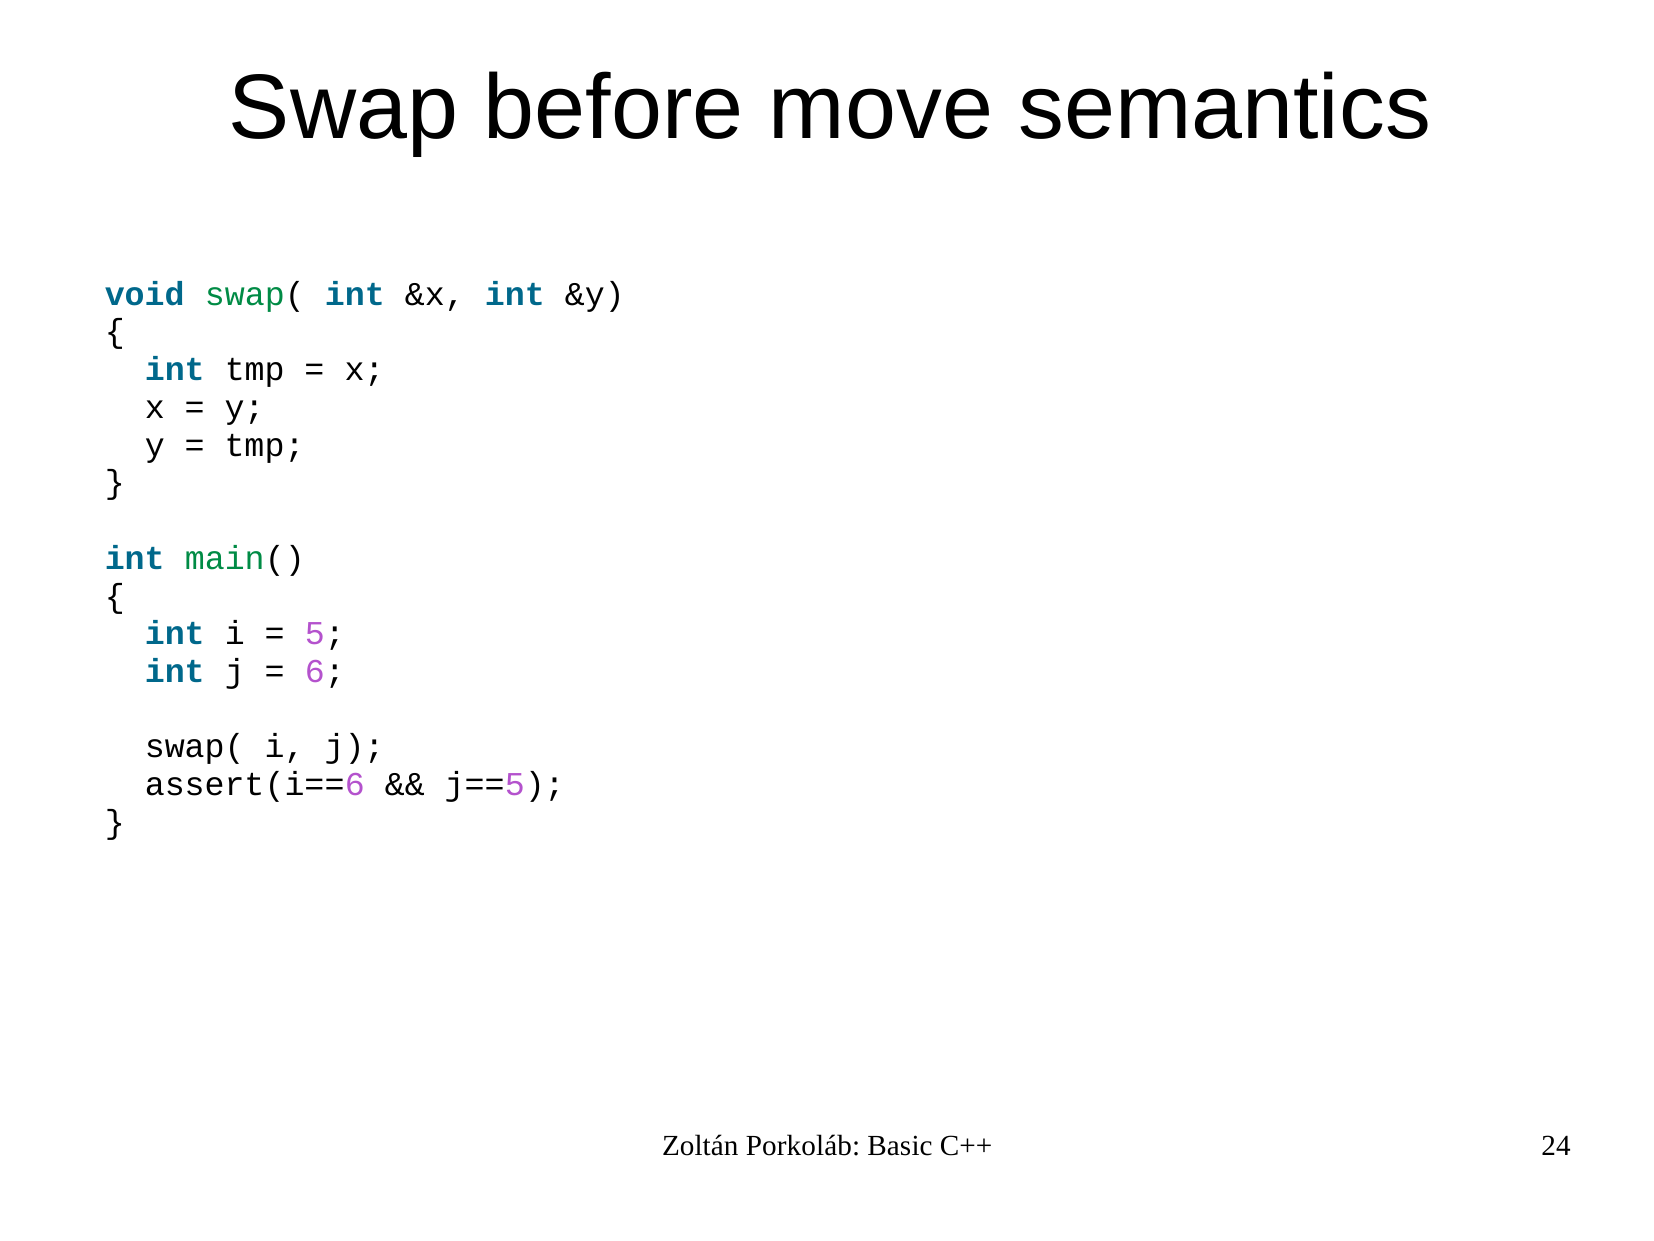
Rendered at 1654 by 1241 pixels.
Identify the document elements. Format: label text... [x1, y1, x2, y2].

title Swap before move semantics [86, 2, 1576, 211]
text_box void swap( int &x, int &y) { int tmp = x; x = y; y = tmp; } int main() { int i = 5; int j = 6; swap( i, j); assert(i==6 && j==5); } [90, 270, 1561, 946]
